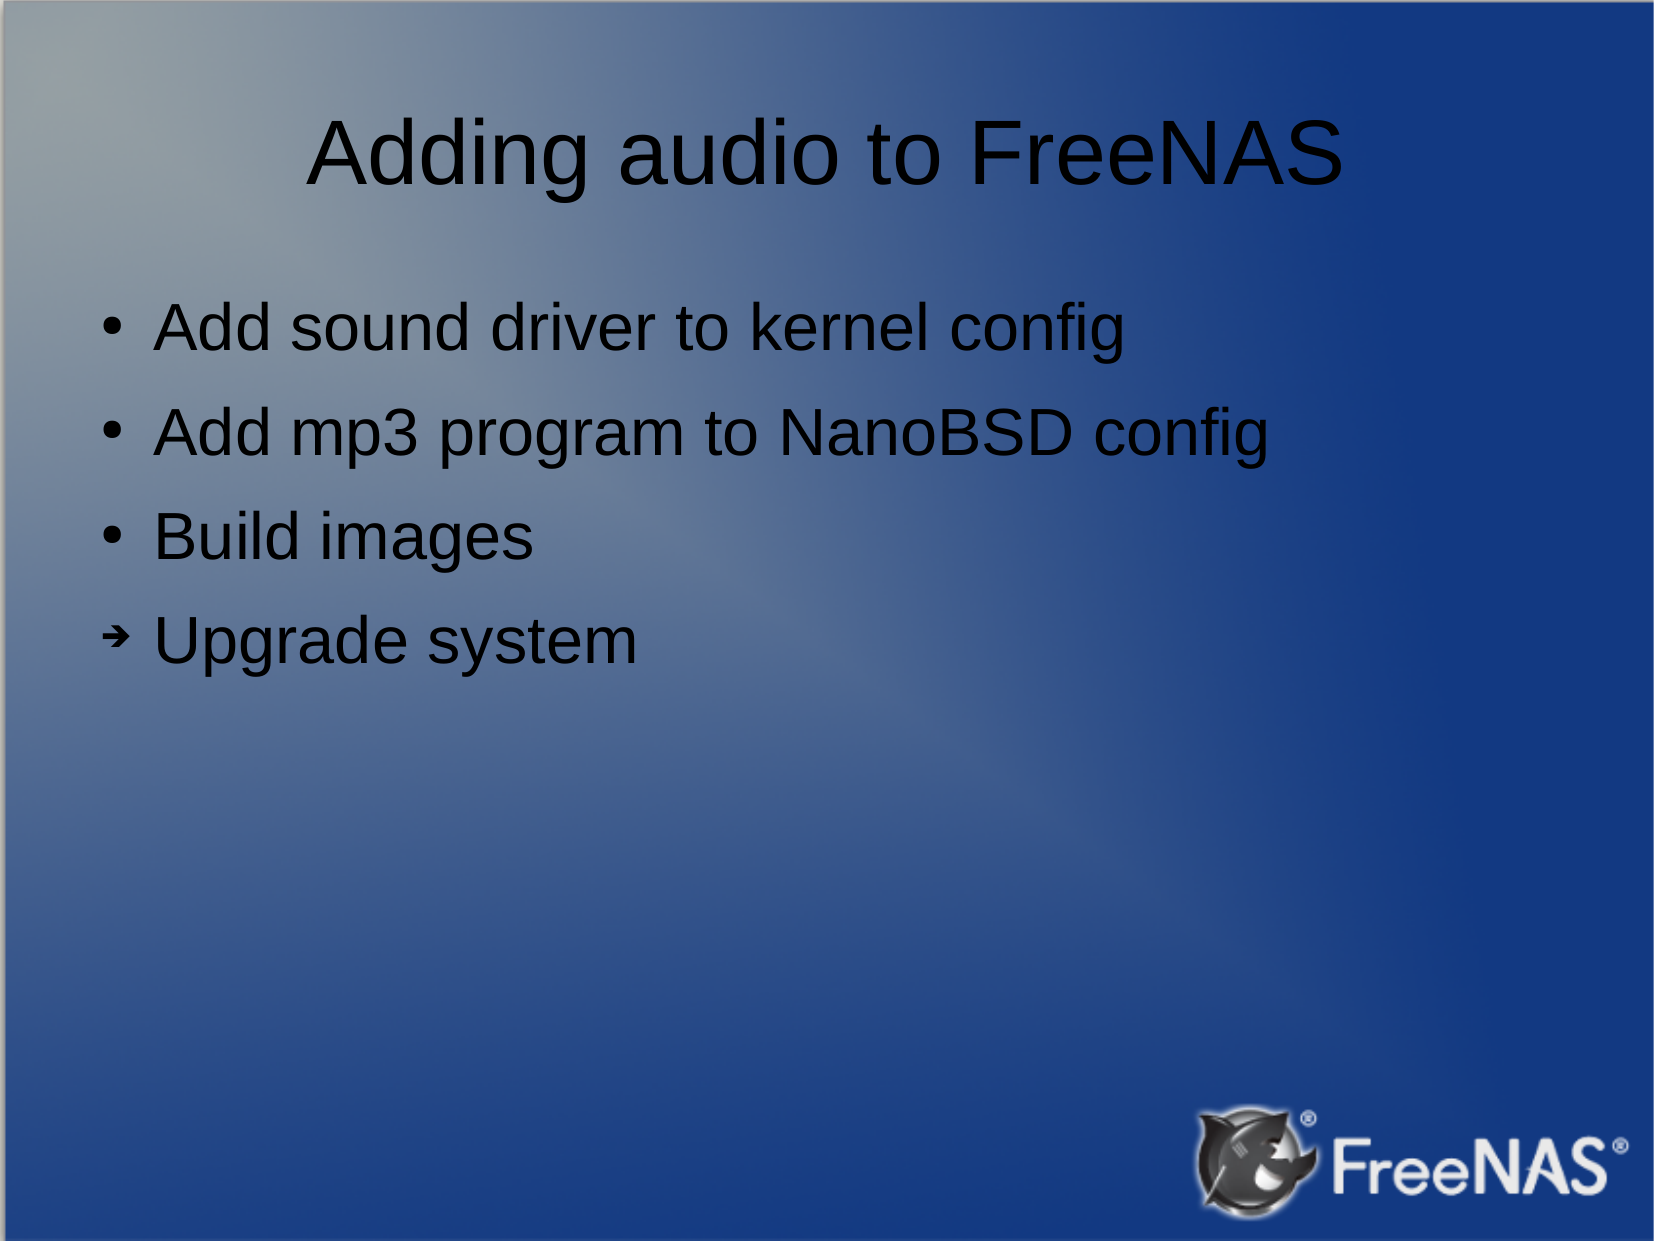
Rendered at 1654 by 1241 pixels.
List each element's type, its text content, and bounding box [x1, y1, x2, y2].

list Add sound driver to kernel config Add mp3 program to NanoBSD config Build images Upgrade system [82, 290, 1571, 1010]
title Adding audio to FreeNAS [82, 49, 1571, 257]
picture [0, 0, 1654, 1241]
